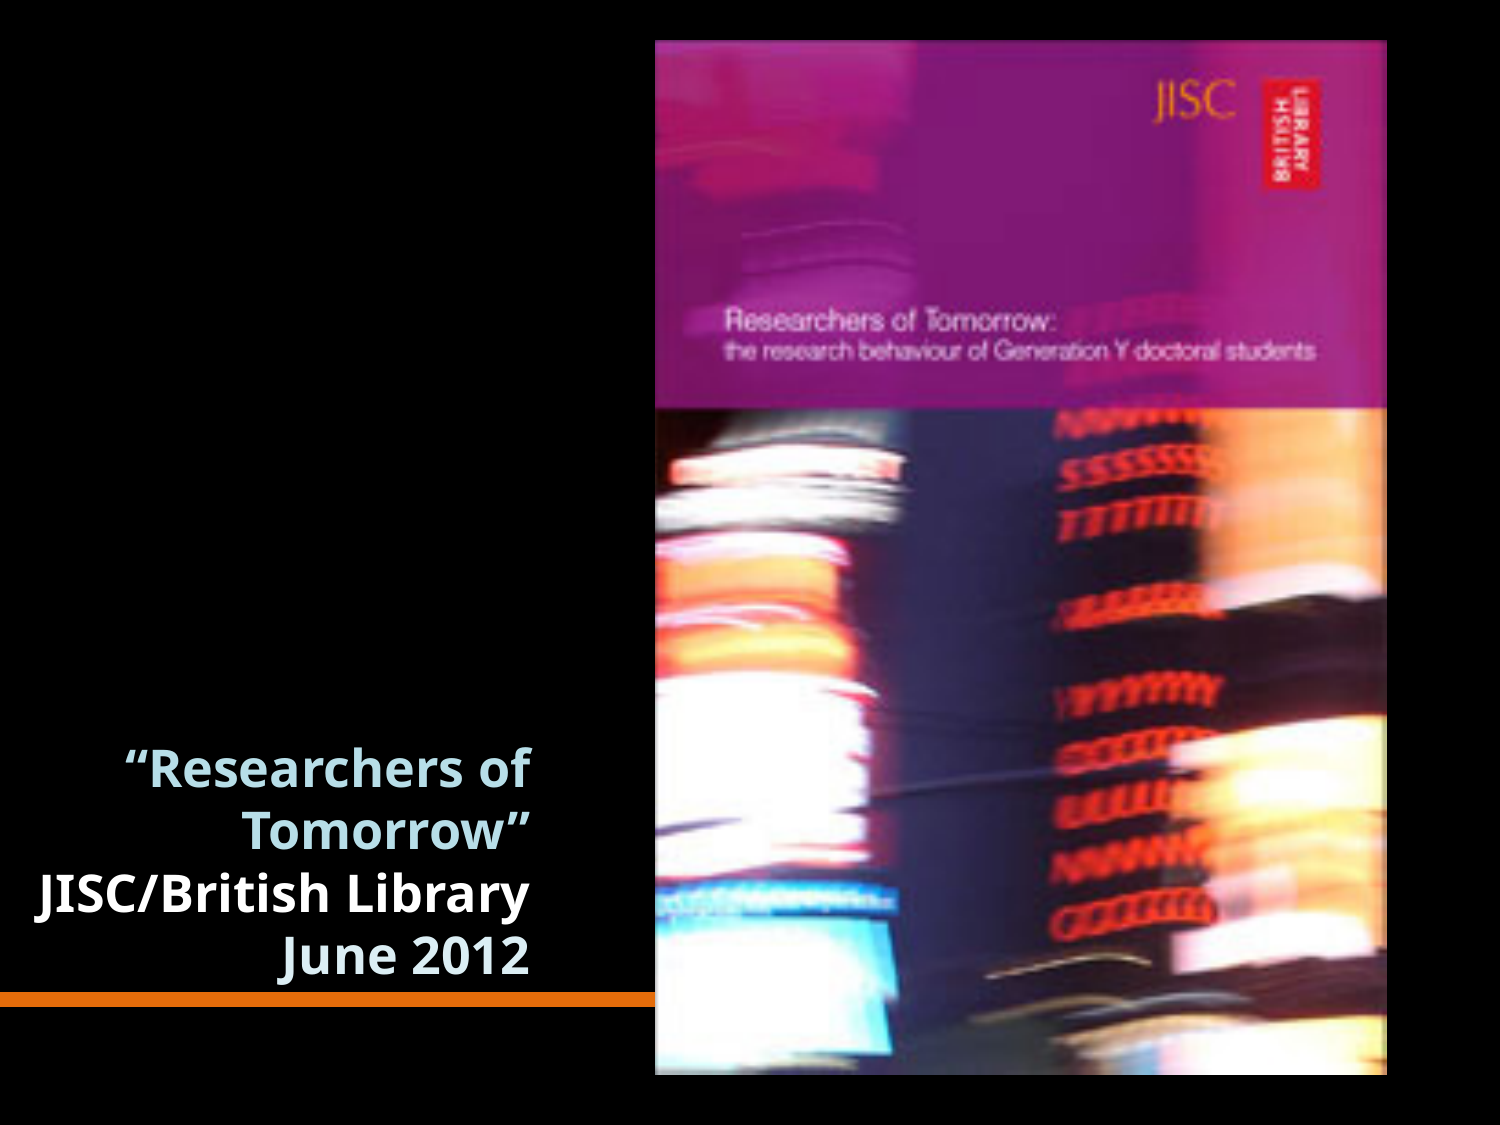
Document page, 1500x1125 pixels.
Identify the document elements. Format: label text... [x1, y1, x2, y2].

picture [655, 40, 1387, 1075]
text_box “Researchers of Tomorrow” JISC/British Library June 2012 [23, 727, 550, 996]
